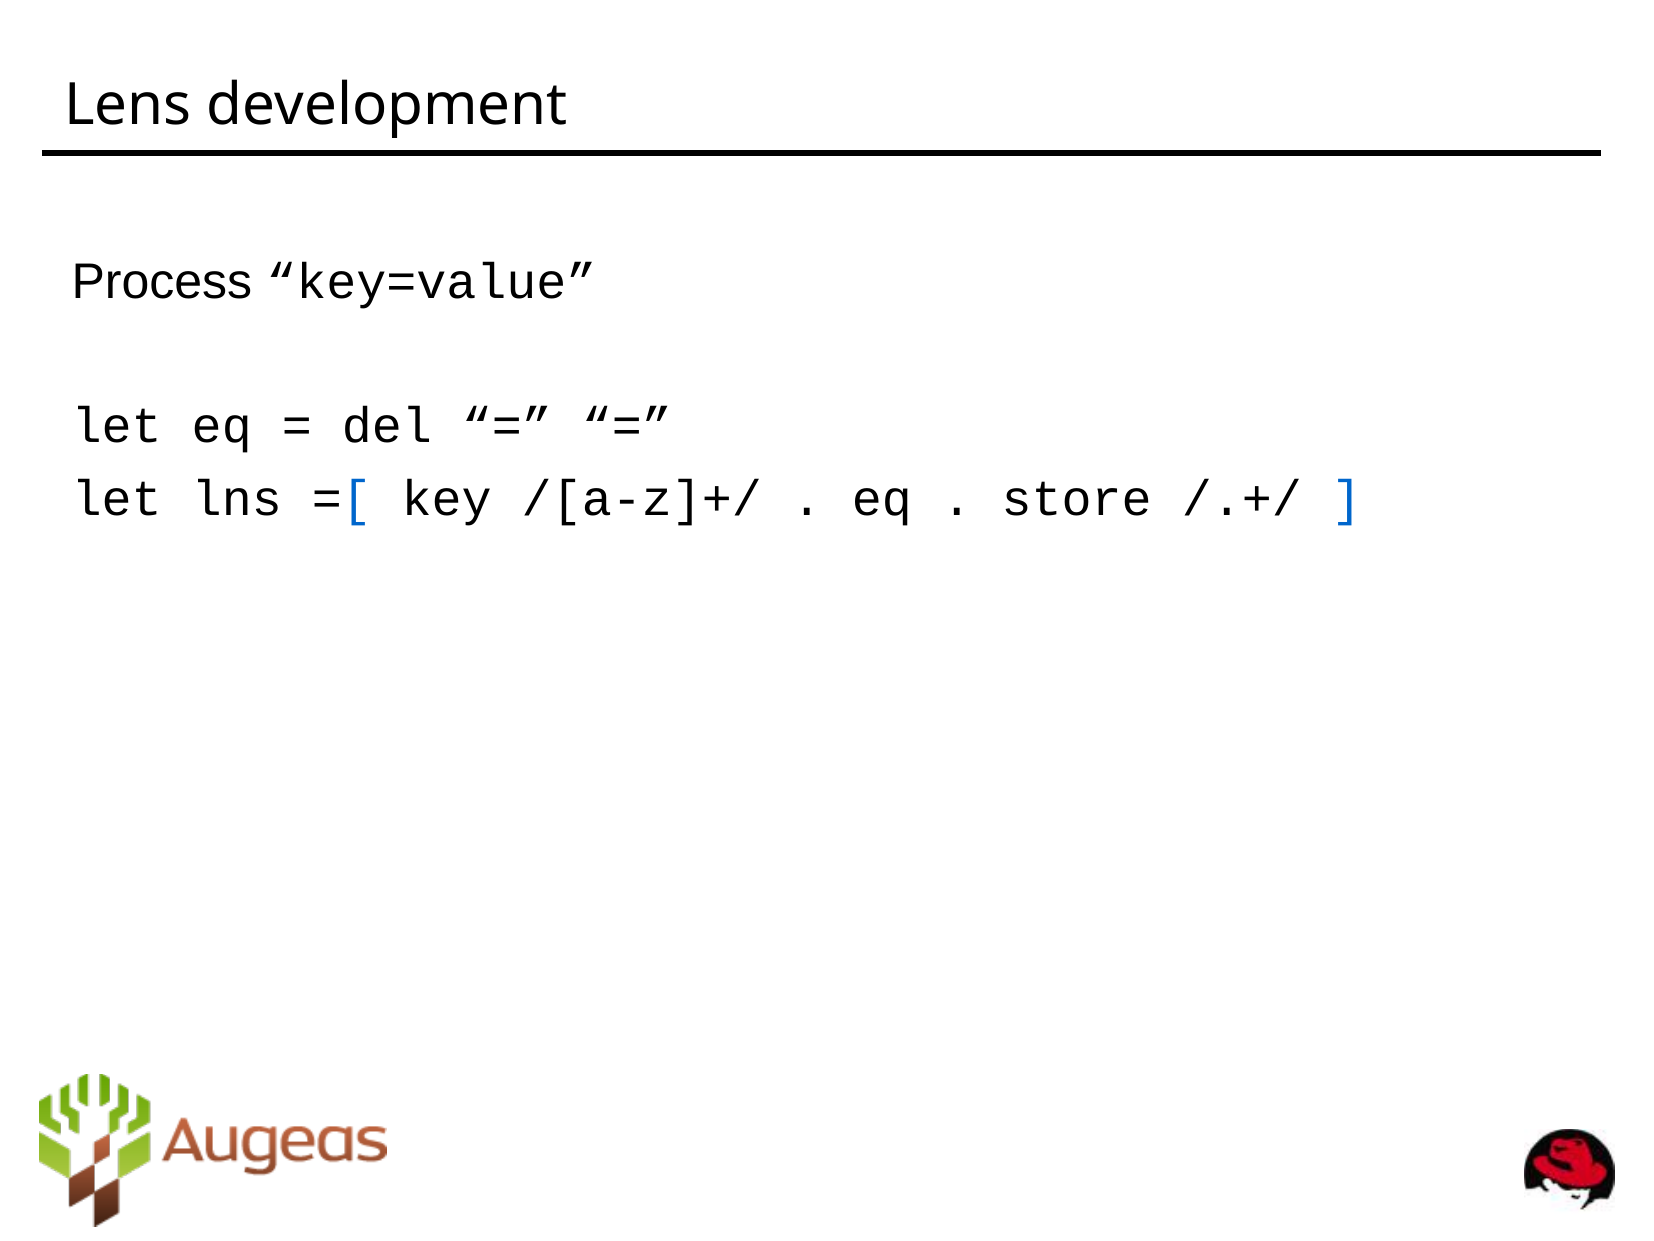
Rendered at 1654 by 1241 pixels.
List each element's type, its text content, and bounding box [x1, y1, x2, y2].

picture [1524, 1129, 1615, 1220]
picture [39, 1074, 387, 1227]
title Lens development [64, 42, 1496, 161]
list Process “key=value” let eq = del “=” “=” let lns =[ key /[a-z]+/ . eq . store /.+/ ] [71, 180, 1495, 1089]
